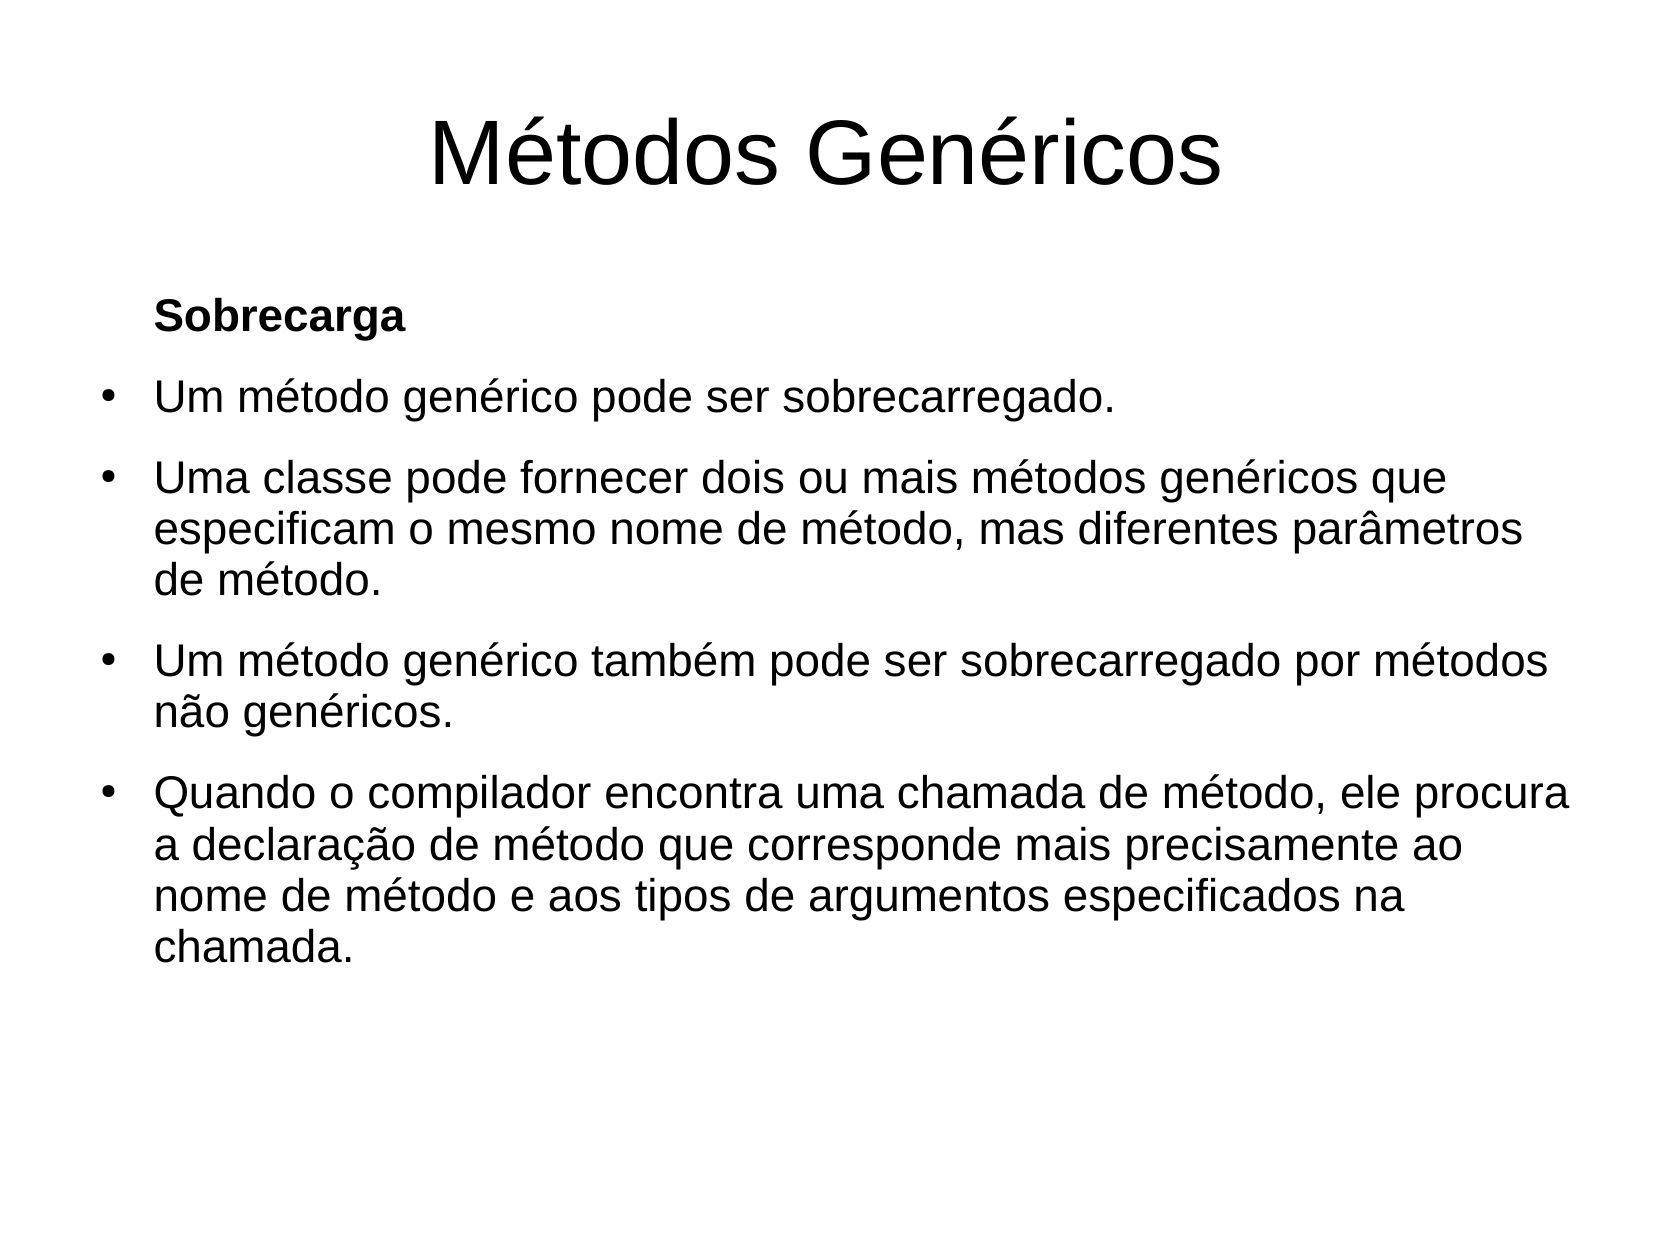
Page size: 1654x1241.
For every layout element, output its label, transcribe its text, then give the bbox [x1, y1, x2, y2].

list Sobrecarga Um método genérico pode ser sobrecarregado. Uma classe pode fornecer dois ou mais métodos genéricos que especificam o mesmo nome de método, mas diferentes parâmetros de método. Um método genérico também pode ser sobrecarregado por métodos não genéricos. Quando o compilador encontra uma chamada de método, ele procura a declaração de método que corresponde mais precisamente ao nome de método e aos tipos de argumentos especificados na chamada. [82, 290, 1571, 1109]
title Métodos Genéricos [82, 49, 1571, 257]
